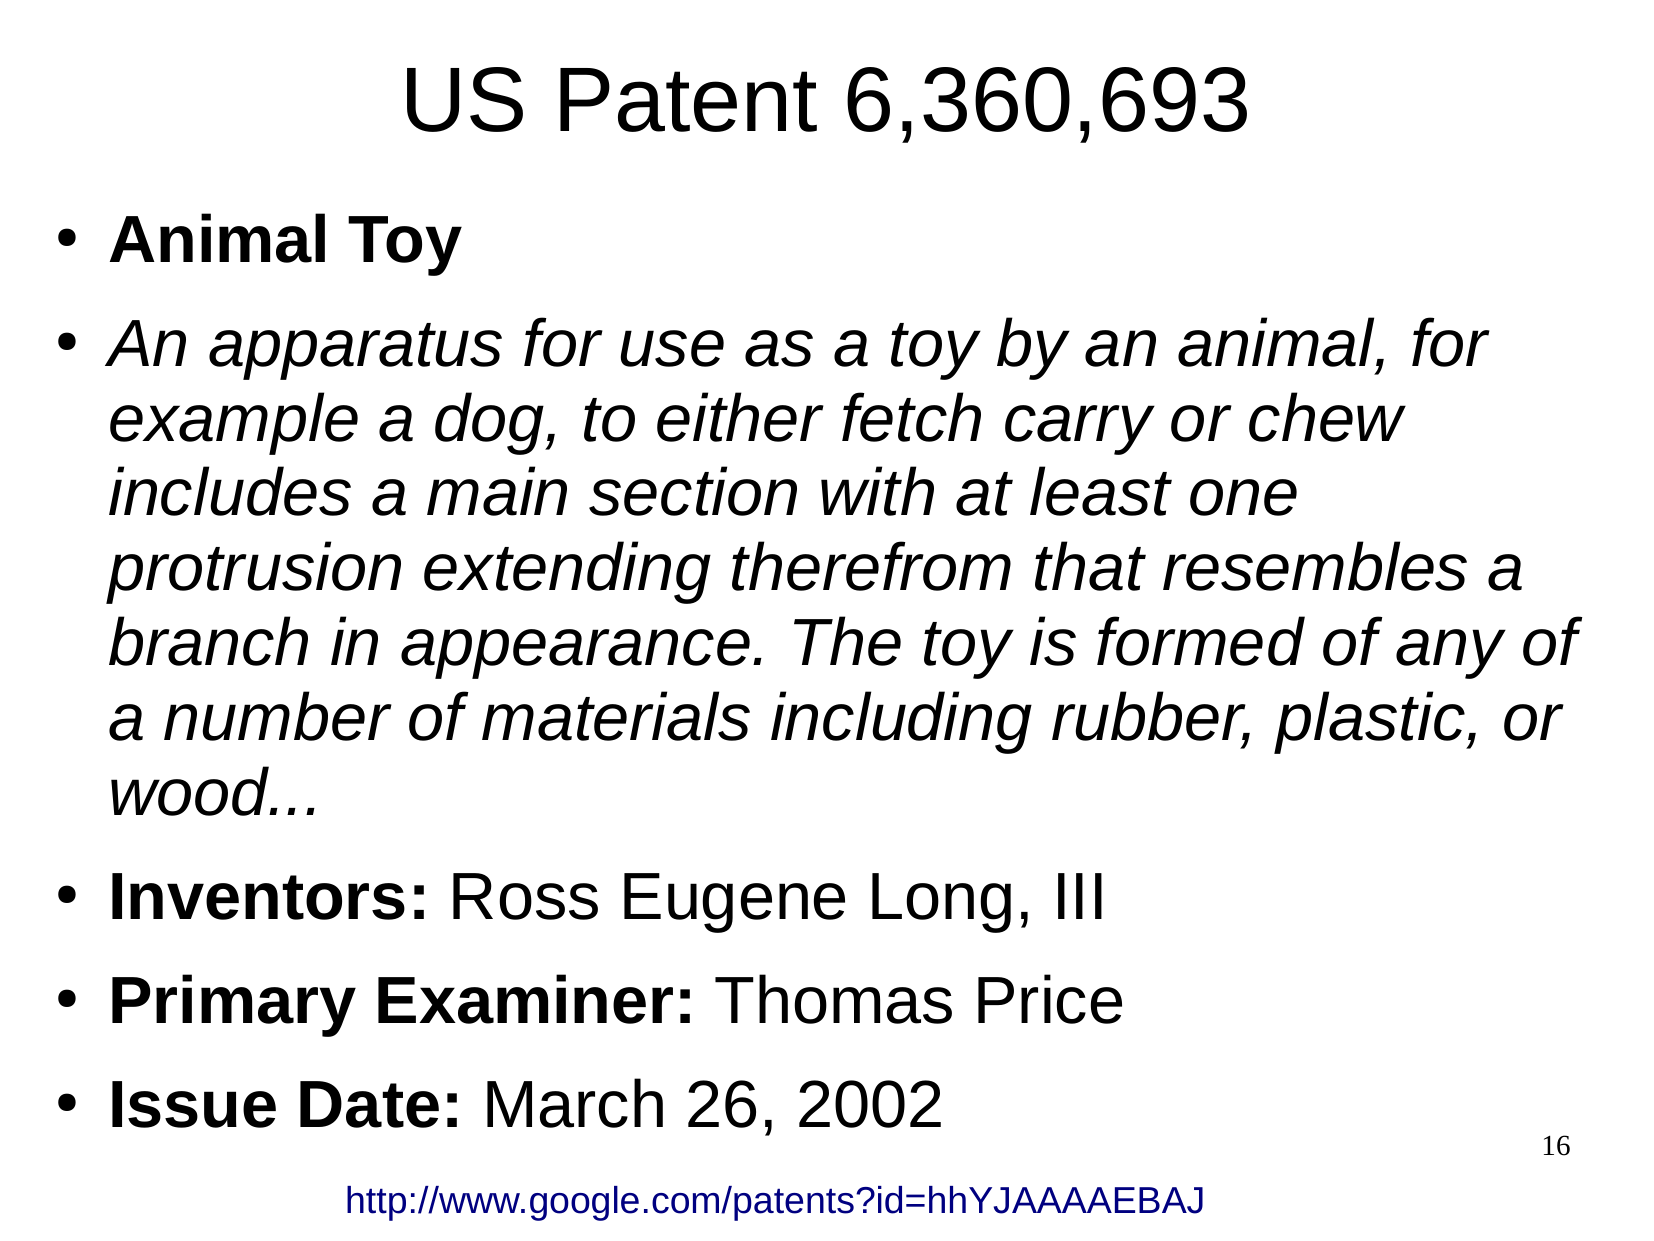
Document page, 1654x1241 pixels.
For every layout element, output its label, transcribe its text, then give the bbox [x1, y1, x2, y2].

text_box http://www.google.com/patents?id=hhYJAAAAEBAJ [330, 1172, 1388, 1229]
title US Patent 6,360,693 [82, 3, 1571, 196]
list Animal Toy An apparatus for use as a toy by an animal, for example a dog, to either fetch carry or chew includes a main section with at least one protrusion extending therefrom that resembles a branch in appearance. The toy is formed of any of a number of materials including rubber, plastic, or wood... Inventors: Ross Eugene Long, III Primary Examiner: Thomas Price Issue Date: March 26, 2002 [37, 201, 1613, 1143]
